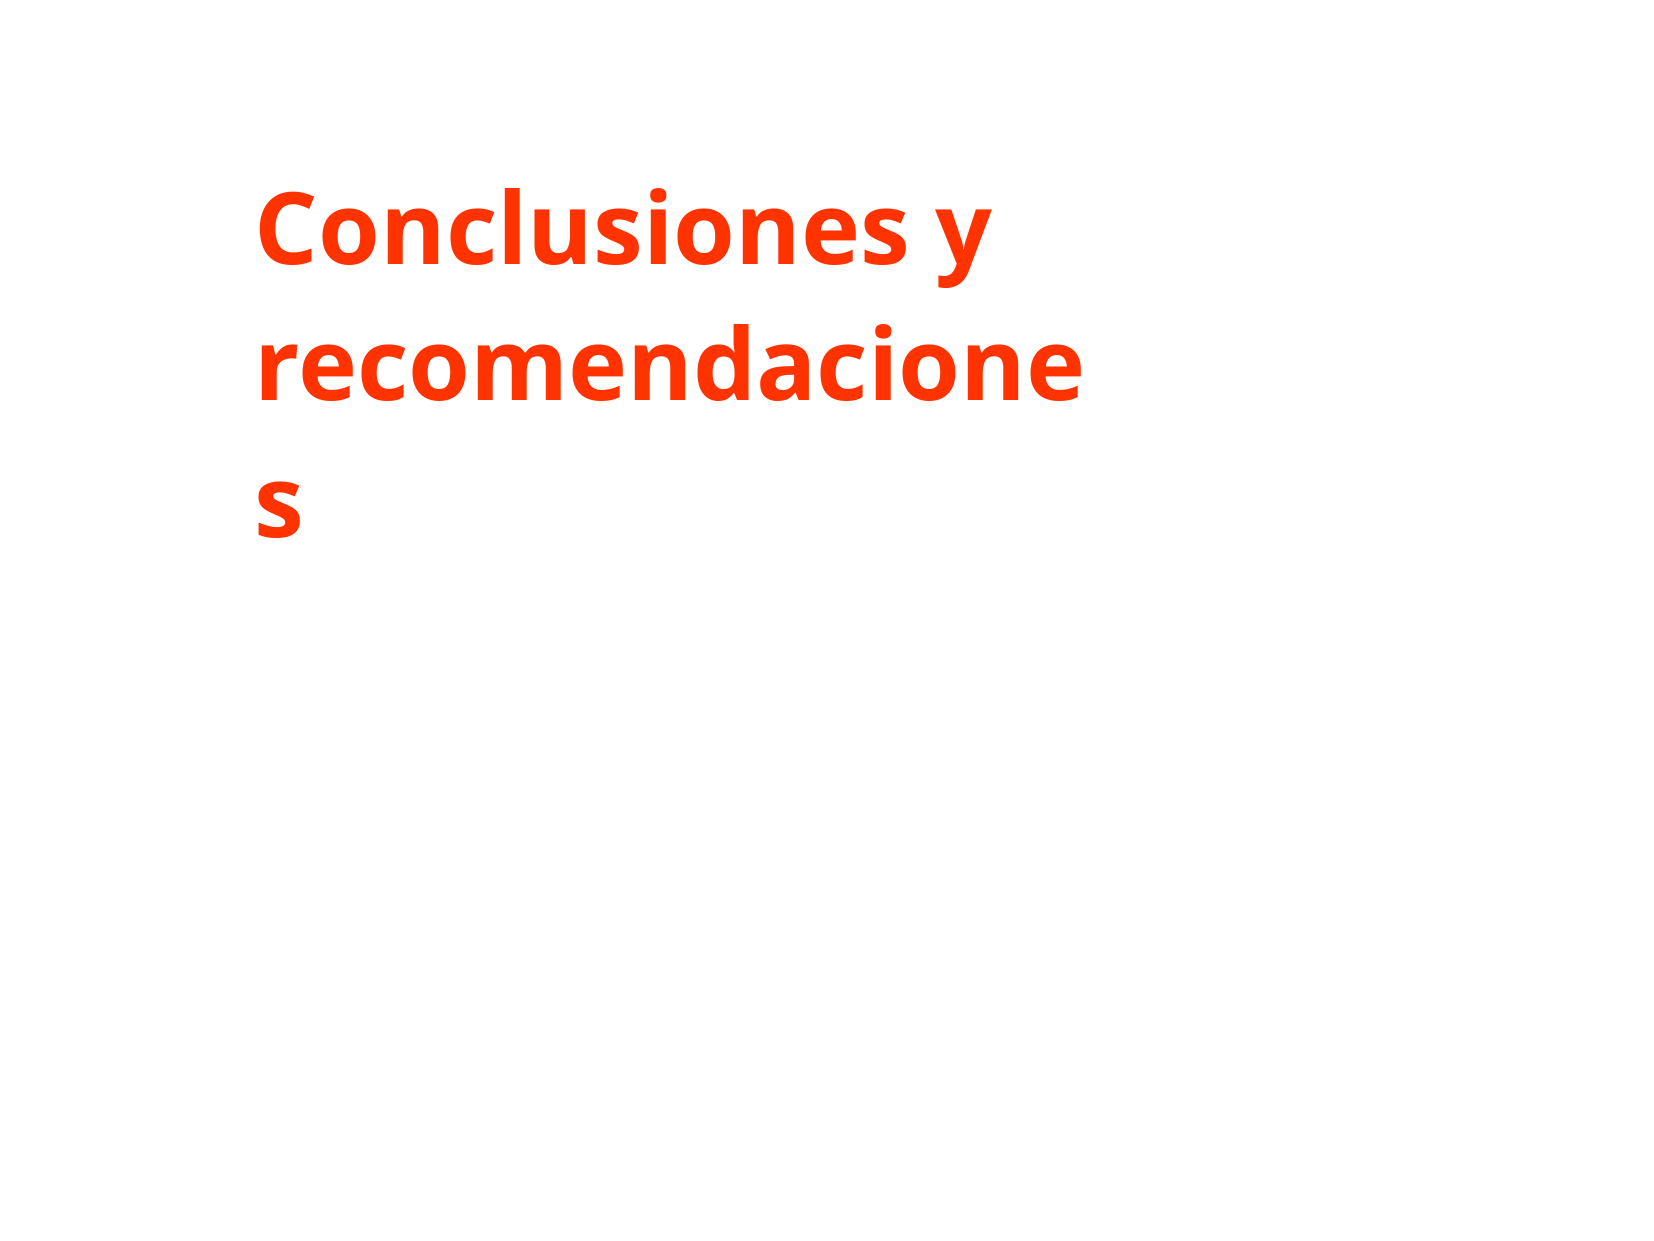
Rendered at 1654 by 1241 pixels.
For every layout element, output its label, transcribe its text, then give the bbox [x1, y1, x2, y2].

text_box Conclusiones y recomendaciones [240, 150, 1111, 646]
